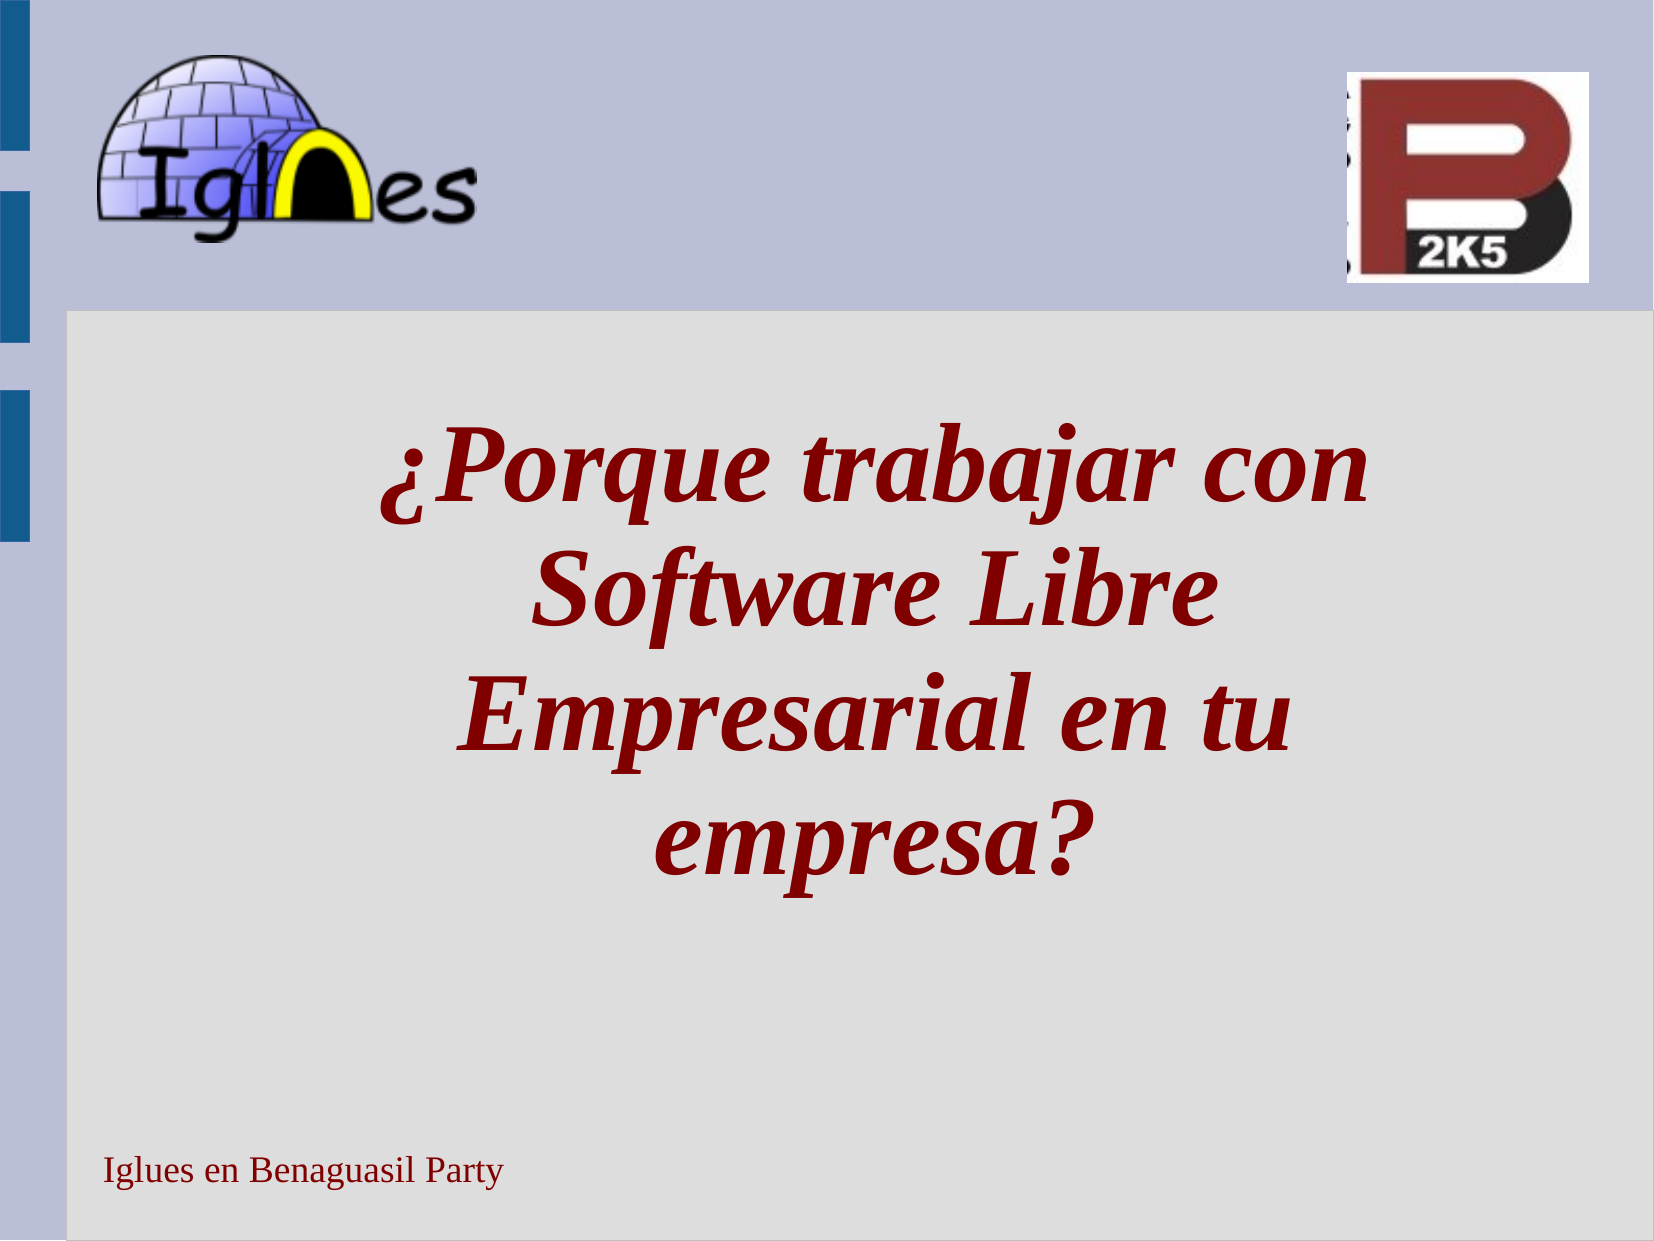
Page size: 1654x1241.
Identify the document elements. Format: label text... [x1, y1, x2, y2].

text_box ¿Porque trabajar con Software Libre Empresarial en tu empresa? [343, 400, 1408, 1063]
picture [1347, 72, 1589, 283]
picture [97, 55, 477, 243]
text_box Iglues en Benaguasil Party [102, 1148, 1465, 1202]
